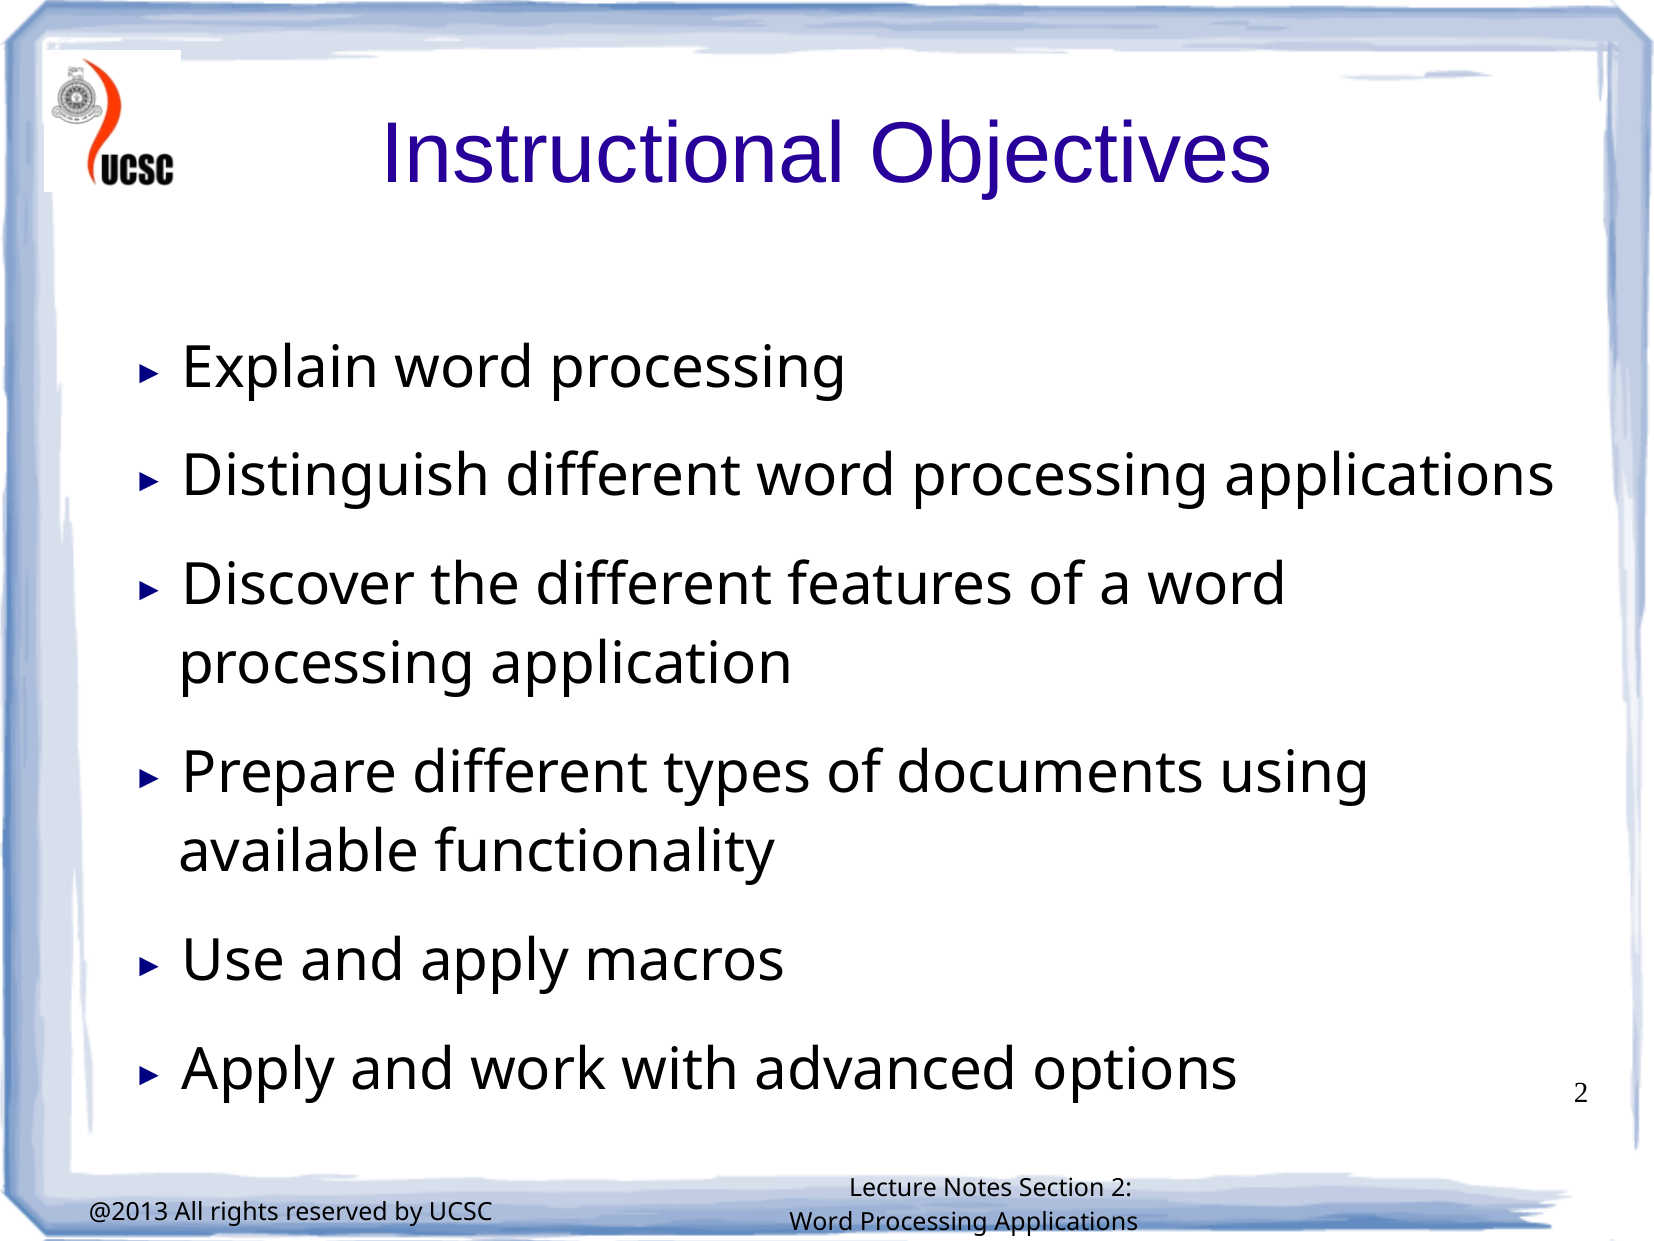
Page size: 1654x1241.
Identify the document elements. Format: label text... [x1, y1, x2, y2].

picture [0, 0, 1654, 1241]
title Instructional Objectives [82, 49, 1571, 257]
list  Explain word processing  Distinguish different word processing applications  Discover the different features of a word processing application  Prepare different types of documents using available functionality  Use and apply macros  Apply and work with advanced options [118, 324, 1571, 1110]
